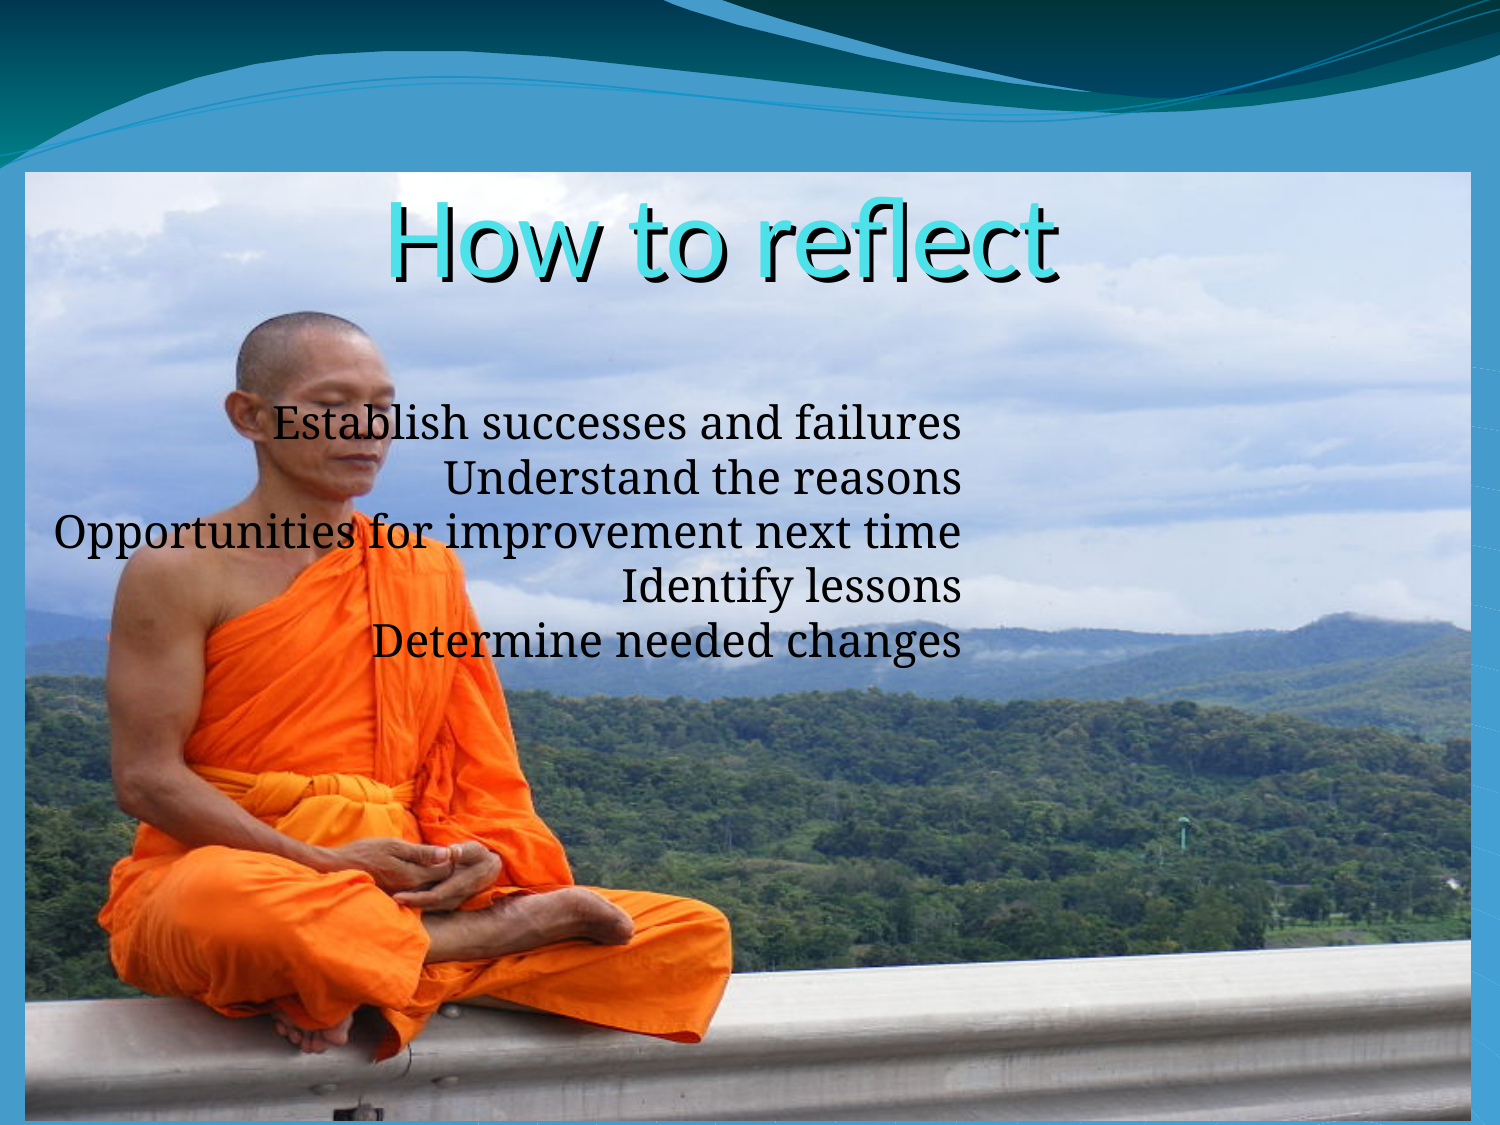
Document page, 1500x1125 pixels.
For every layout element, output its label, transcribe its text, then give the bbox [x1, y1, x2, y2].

subtitle Establish successes and failures Understand the reasons Opportunities for improvement next time Identify lessons Determine needed changes [53, 397, 1342, 685]
picture [65, 138, 80, 143]
title How to reflect [383, 113, 1104, 301]
picture [113, 125, 133, 131]
picture [635, 90, 669, 94]
picture [25, 172, 1471, 1121]
